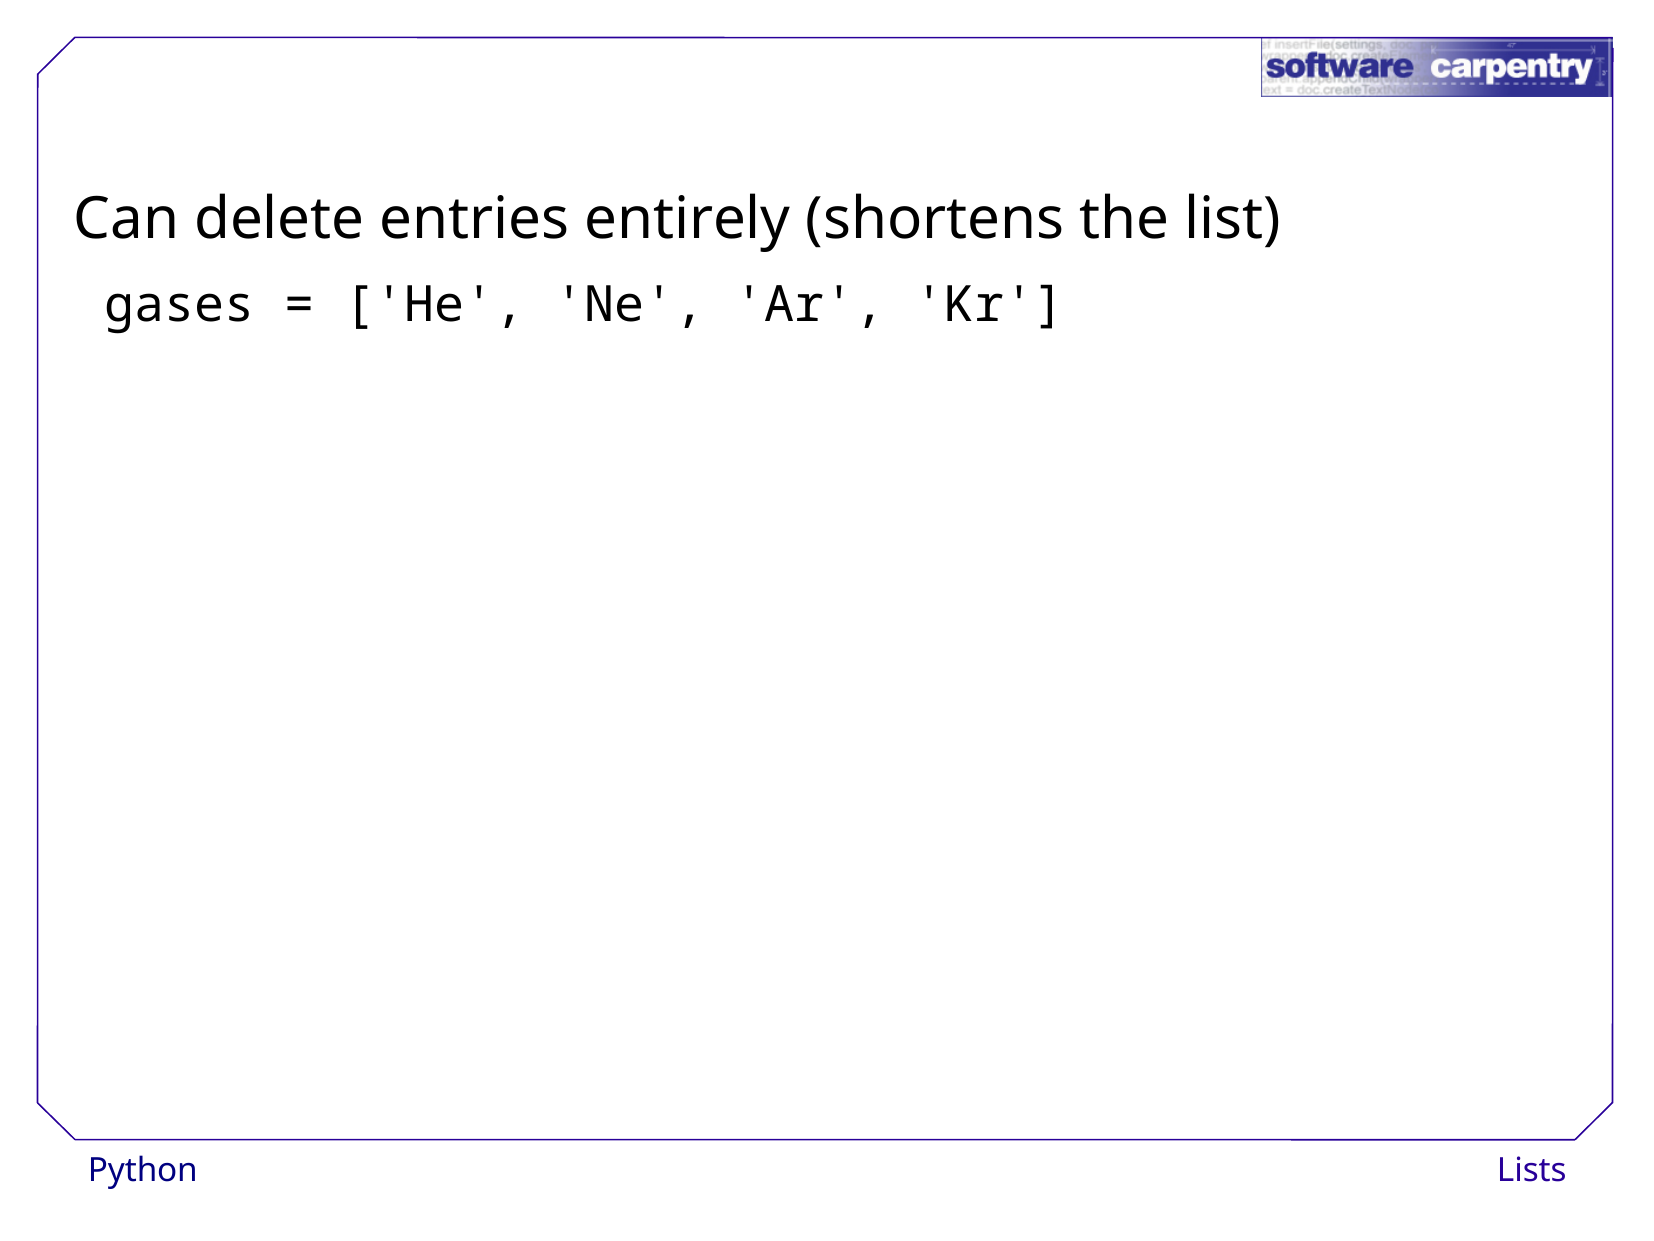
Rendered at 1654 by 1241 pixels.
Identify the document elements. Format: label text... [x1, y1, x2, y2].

picture [1261, 39, 1613, 97]
text_box Can delete entries entirely (shortens the list) [58, 138, 1447, 259]
text_box gases = ['He', 'Ne', 'Ar', 'Kr'] [89, 263, 1512, 725]
